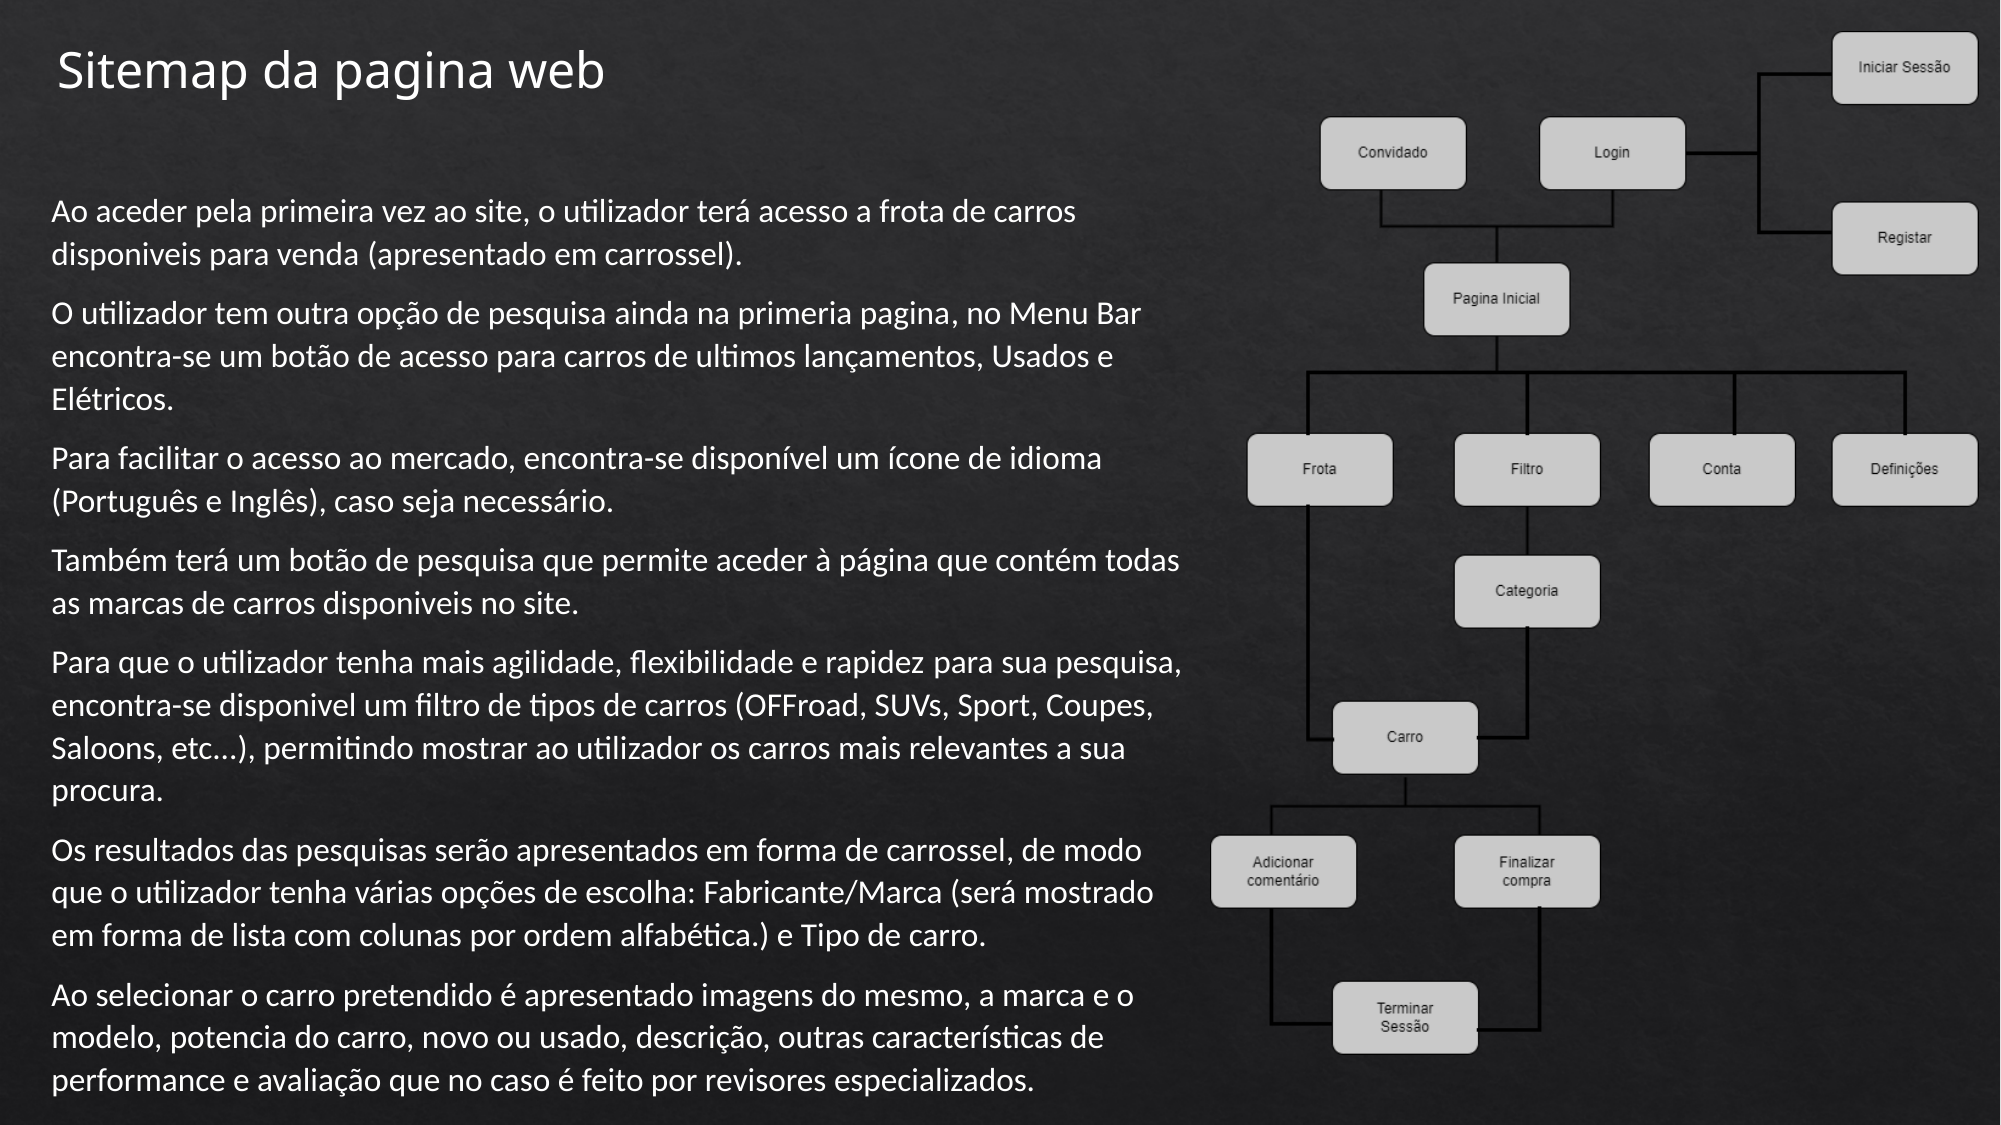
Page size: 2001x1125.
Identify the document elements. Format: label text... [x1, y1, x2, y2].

picture [1210, 31, 1979, 1055]
text_box Sitemap da pagina web [42, 31, 738, 107]
text_box Ao aceder pela primeira vez ao site, o utilizador terá acesso a frota de carros disponiveis para venda (apresentado em carrossel). O utilizador tem outra opção de pesquisa ainda na primeria pagina, no Menu Bar encontra-se um botão de acesso para carros de ultimos lançamentos, Usados e Elétricos. Para facilitar o acesso ao mercado, encontra-se disponível um ícone de idioma (Português e Inglês), caso seja necessário. Também terá um botão de pesquisa que permite aceder à página que contém todas as marcas de carros disponiveis no site. Para que o utilizador tenha mais agilidade, flexibilidade e rapidez para sua pesquisa, encontra-se disponivel um filtro de tipos de carros (OFFroad, SUVs, Sport, Coupes, Saloons, etc...), permitindo mostrar ao utilizador os carros mais relevantes a sua procura. Os resultados das pesquisas serão apresentados em forma de carrossel, de modo que o utilizador tenha várias opções de escolha: Fabricante/Marca (será mostrado em forma de lista com colunas por ordem alfabética.) e Tipo de carro. Ao selecionar o carro pretendido é apresentado imagens do mesmo, a marca e o modelo, potencia do carro, novo ou usado, descrição, outras características de performance e avaliação que no caso é feito por revisores especializados. [36, 179, 1211, 1115]
